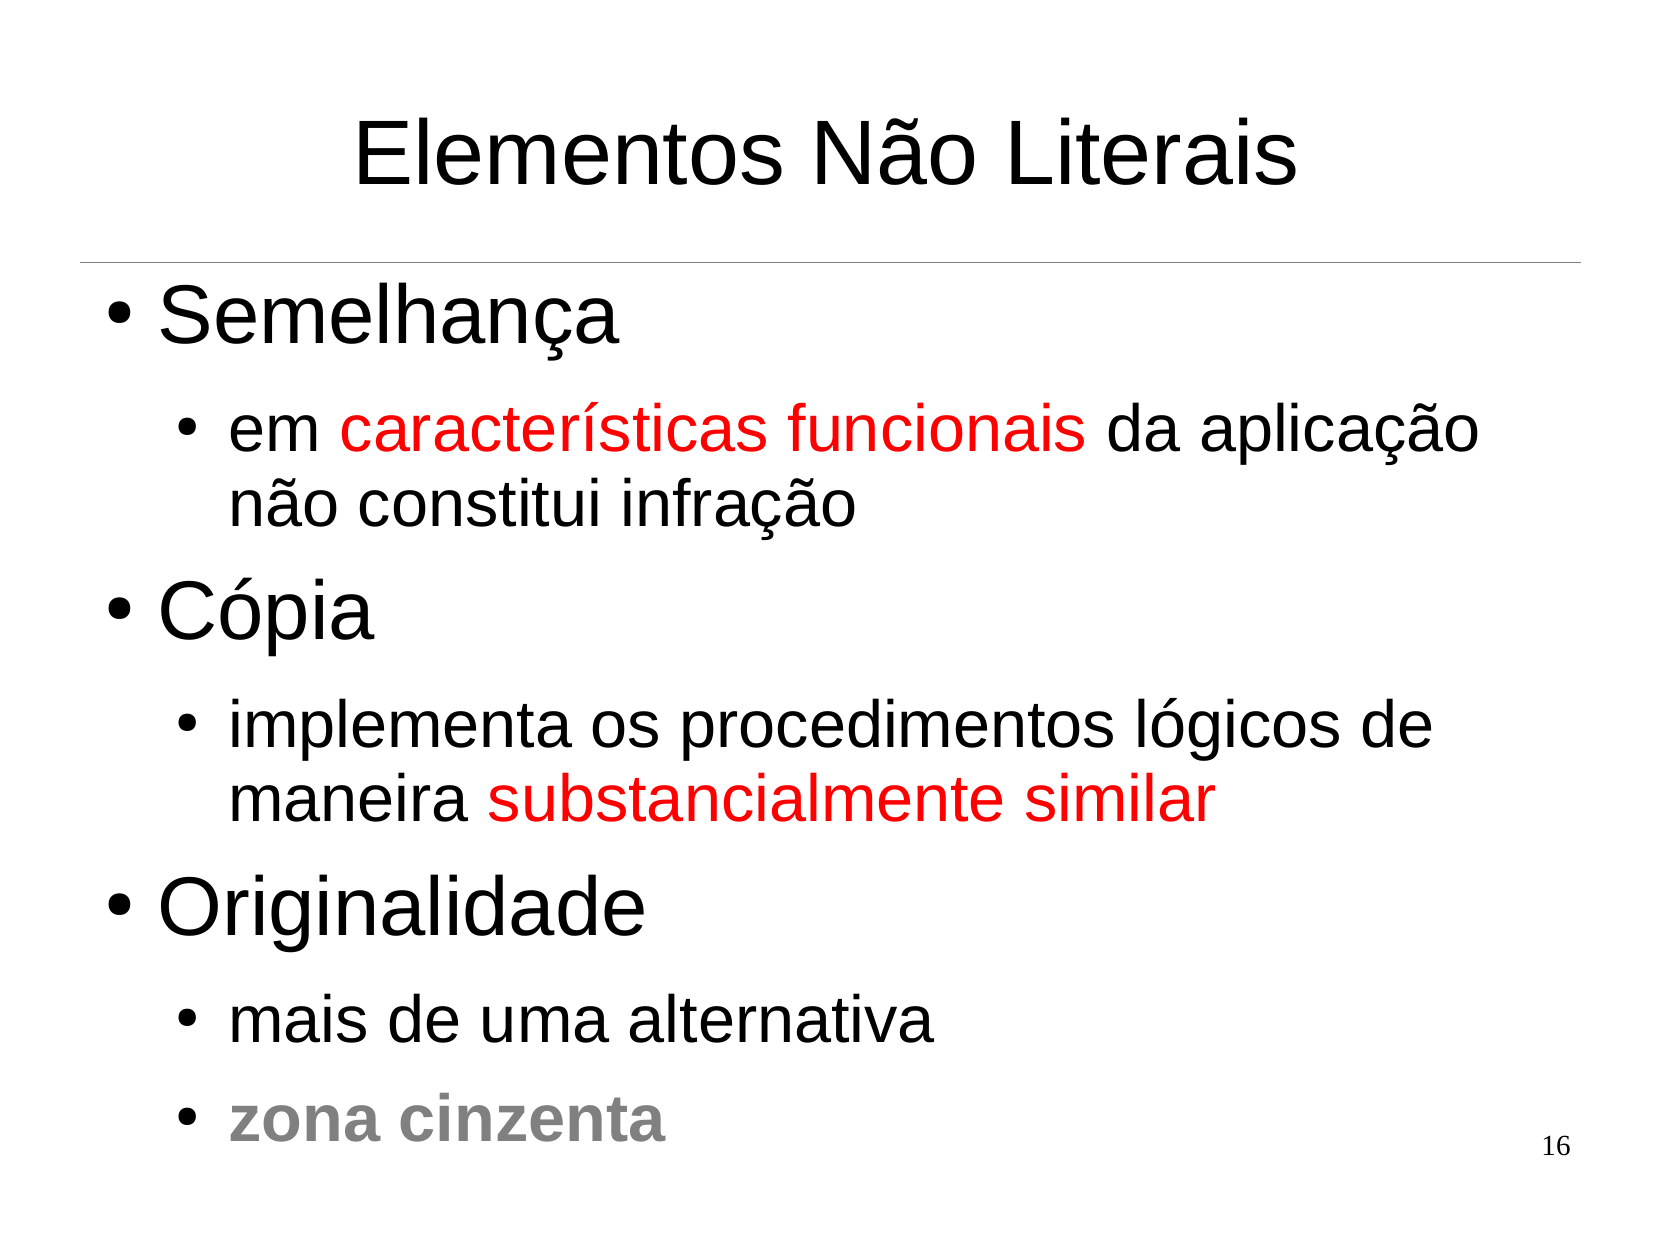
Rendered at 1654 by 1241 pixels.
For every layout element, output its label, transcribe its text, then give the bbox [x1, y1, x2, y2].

list Semelhança em características funcionais da aplicação não constitui infração Cópia implementa os procedimentos lógicos de maneira substancialmente similar Originalidade mais de uma alternativa zona cinzenta [86, 268, 1576, 1078]
title Elementos Não Literais [82, 49, 1571, 257]
